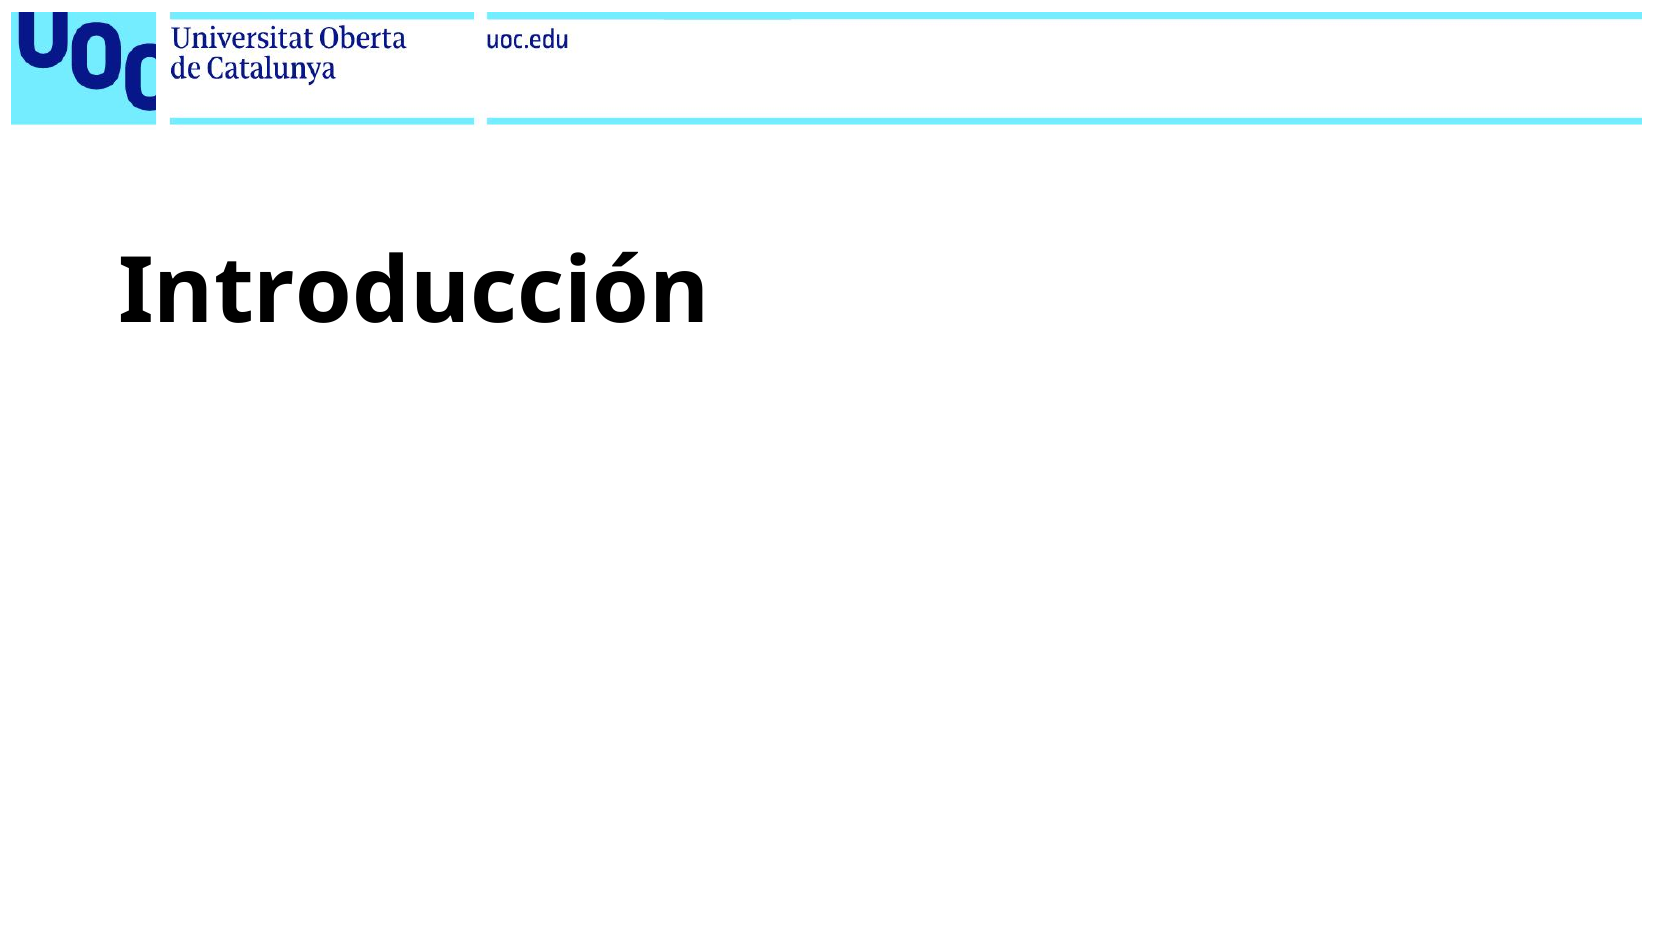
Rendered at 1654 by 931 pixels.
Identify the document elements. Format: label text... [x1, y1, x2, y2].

text_box Introducción [118, 224, 1607, 350]
picture [11, 12, 1642, 130]
